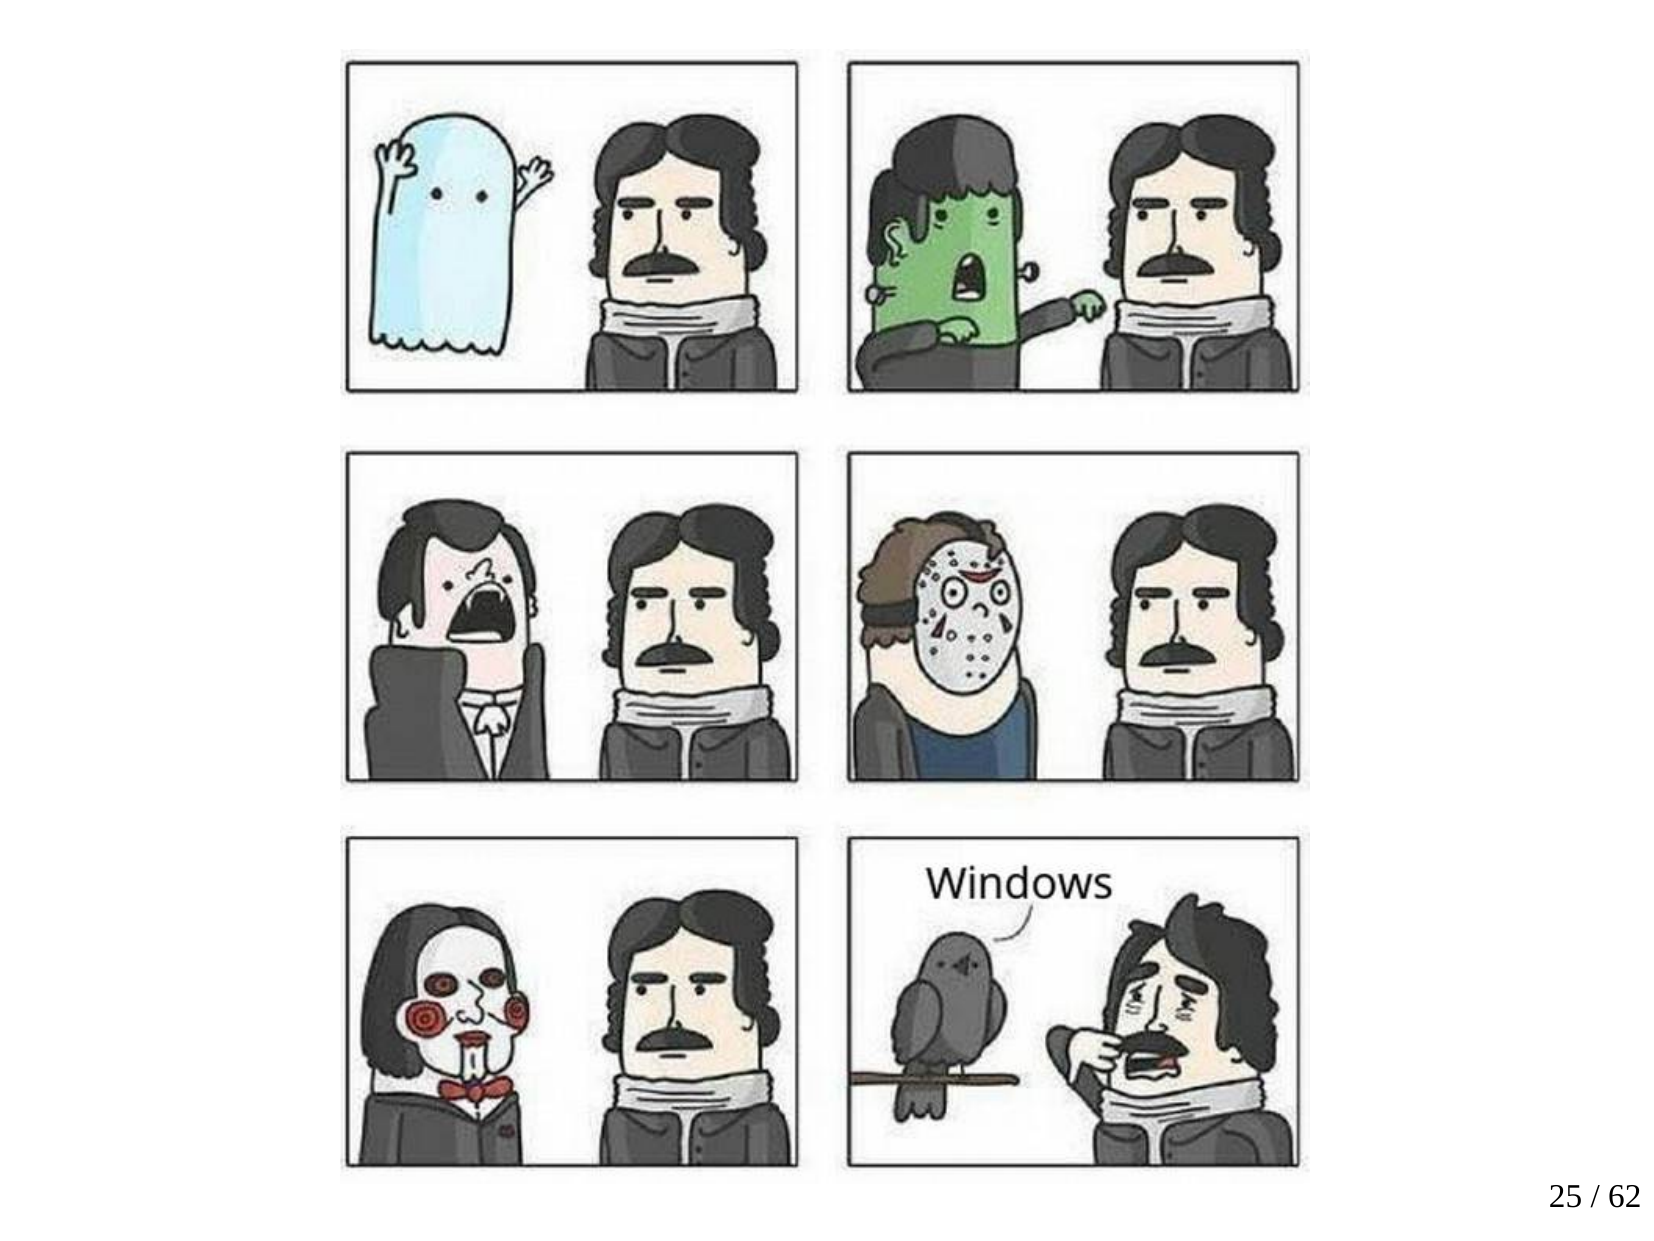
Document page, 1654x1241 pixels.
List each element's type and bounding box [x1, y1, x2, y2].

picture [340, 49, 1310, 1184]
